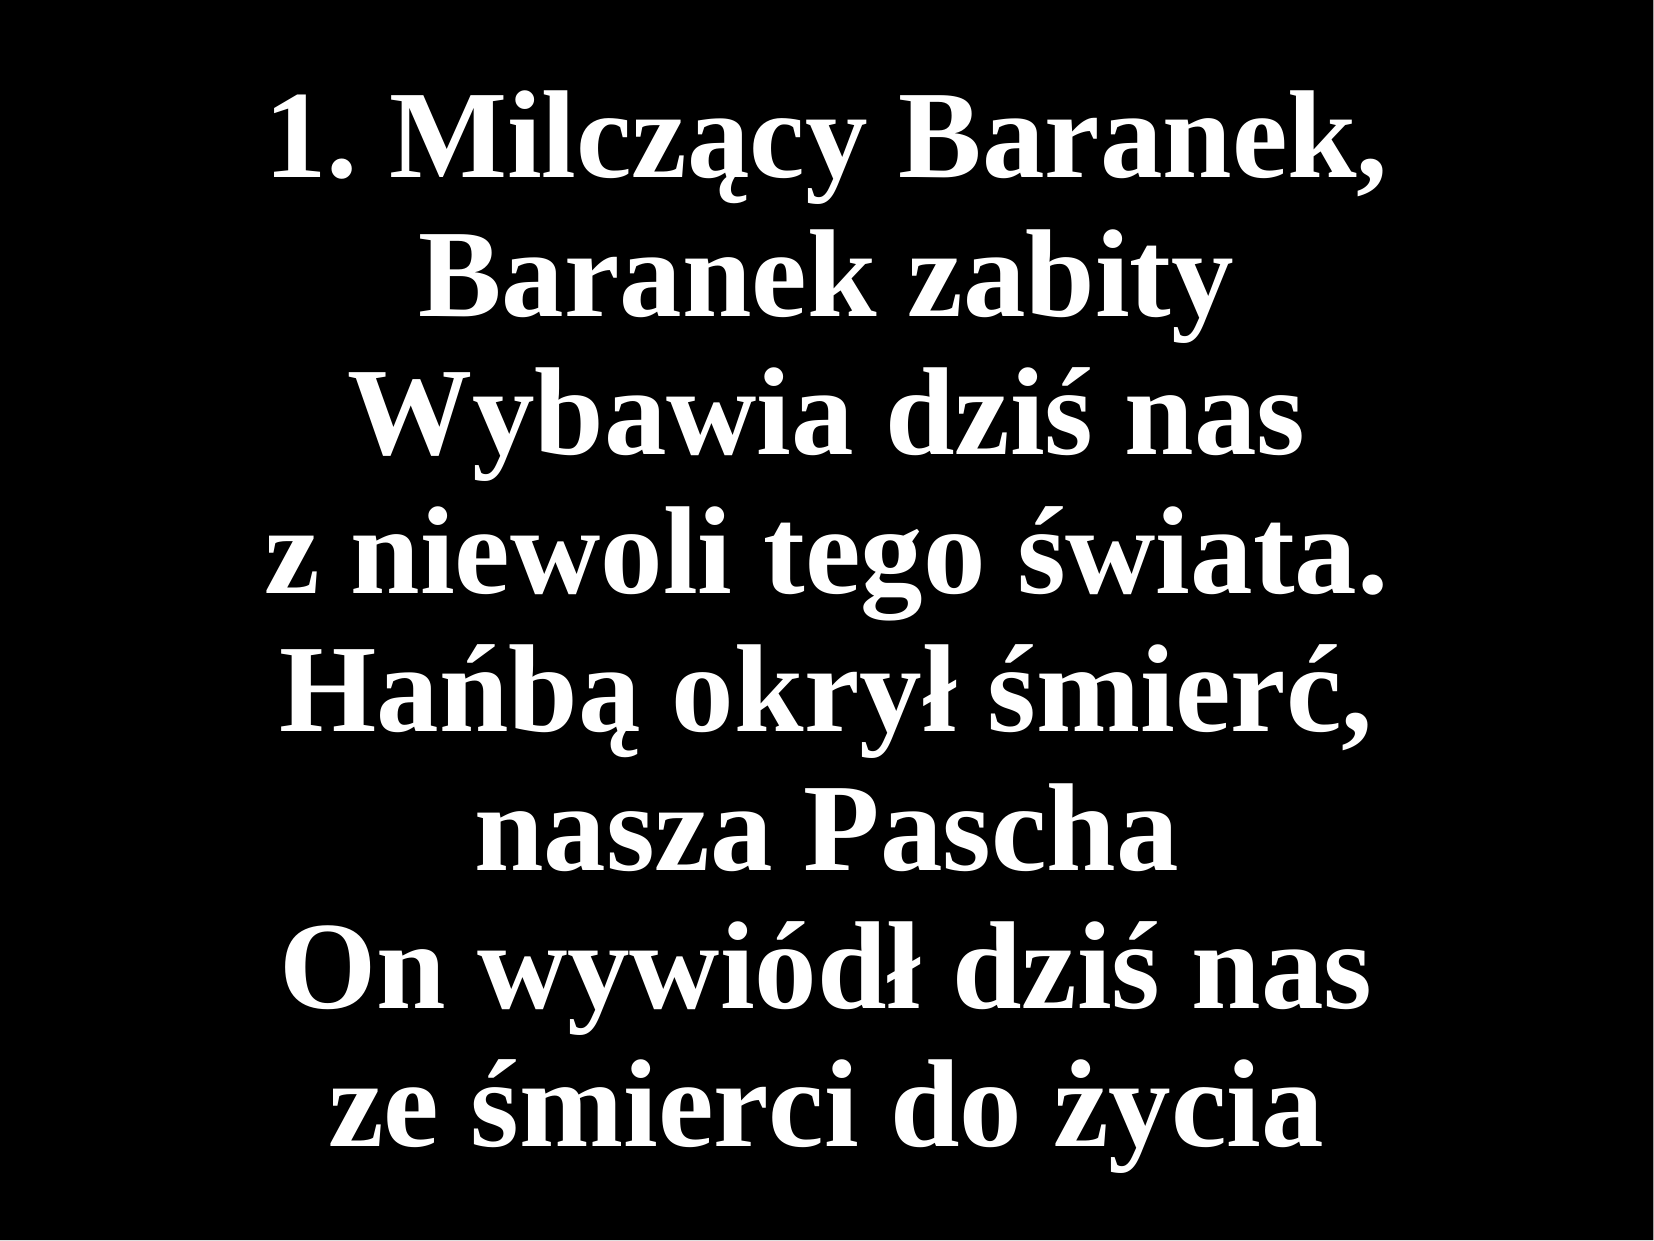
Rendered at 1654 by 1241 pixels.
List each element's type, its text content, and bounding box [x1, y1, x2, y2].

title 1. Milczący Baranek, Baranek zabity Wybawia dziś nas z niewoli tego świata. Hańbą okrył śmierć, nasza Pascha On wywiódł dziś nas ze śmierci do życia [0, 0, 1654, 1241]
